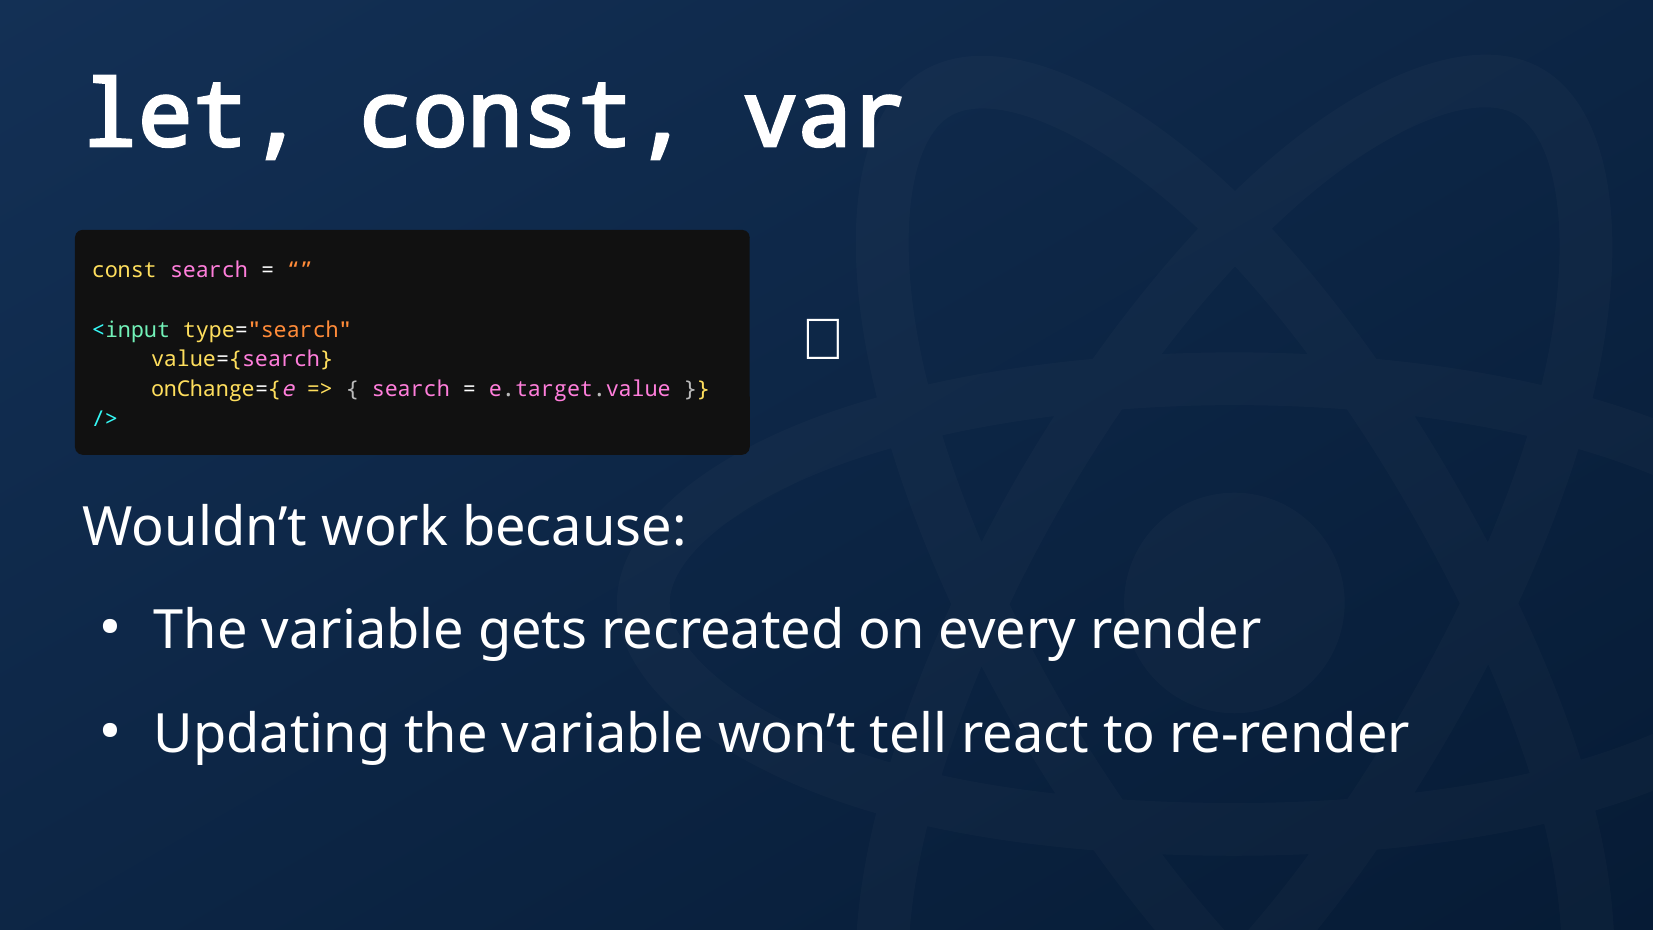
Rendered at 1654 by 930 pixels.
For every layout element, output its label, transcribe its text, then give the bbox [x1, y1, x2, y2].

text_box const search = “” <input type="search" value={search} onChange={e => { search = e.target.value }} /> [74, 229, 750, 455]
title let, const, var [82, 37, 1571, 193]
list Wouldn’t work because: The variable gets recreated on every render Updating the variable won’t tell react to re-render [82, 487, 1571, 930]
text_box ❌ [787, 299, 938, 413]
